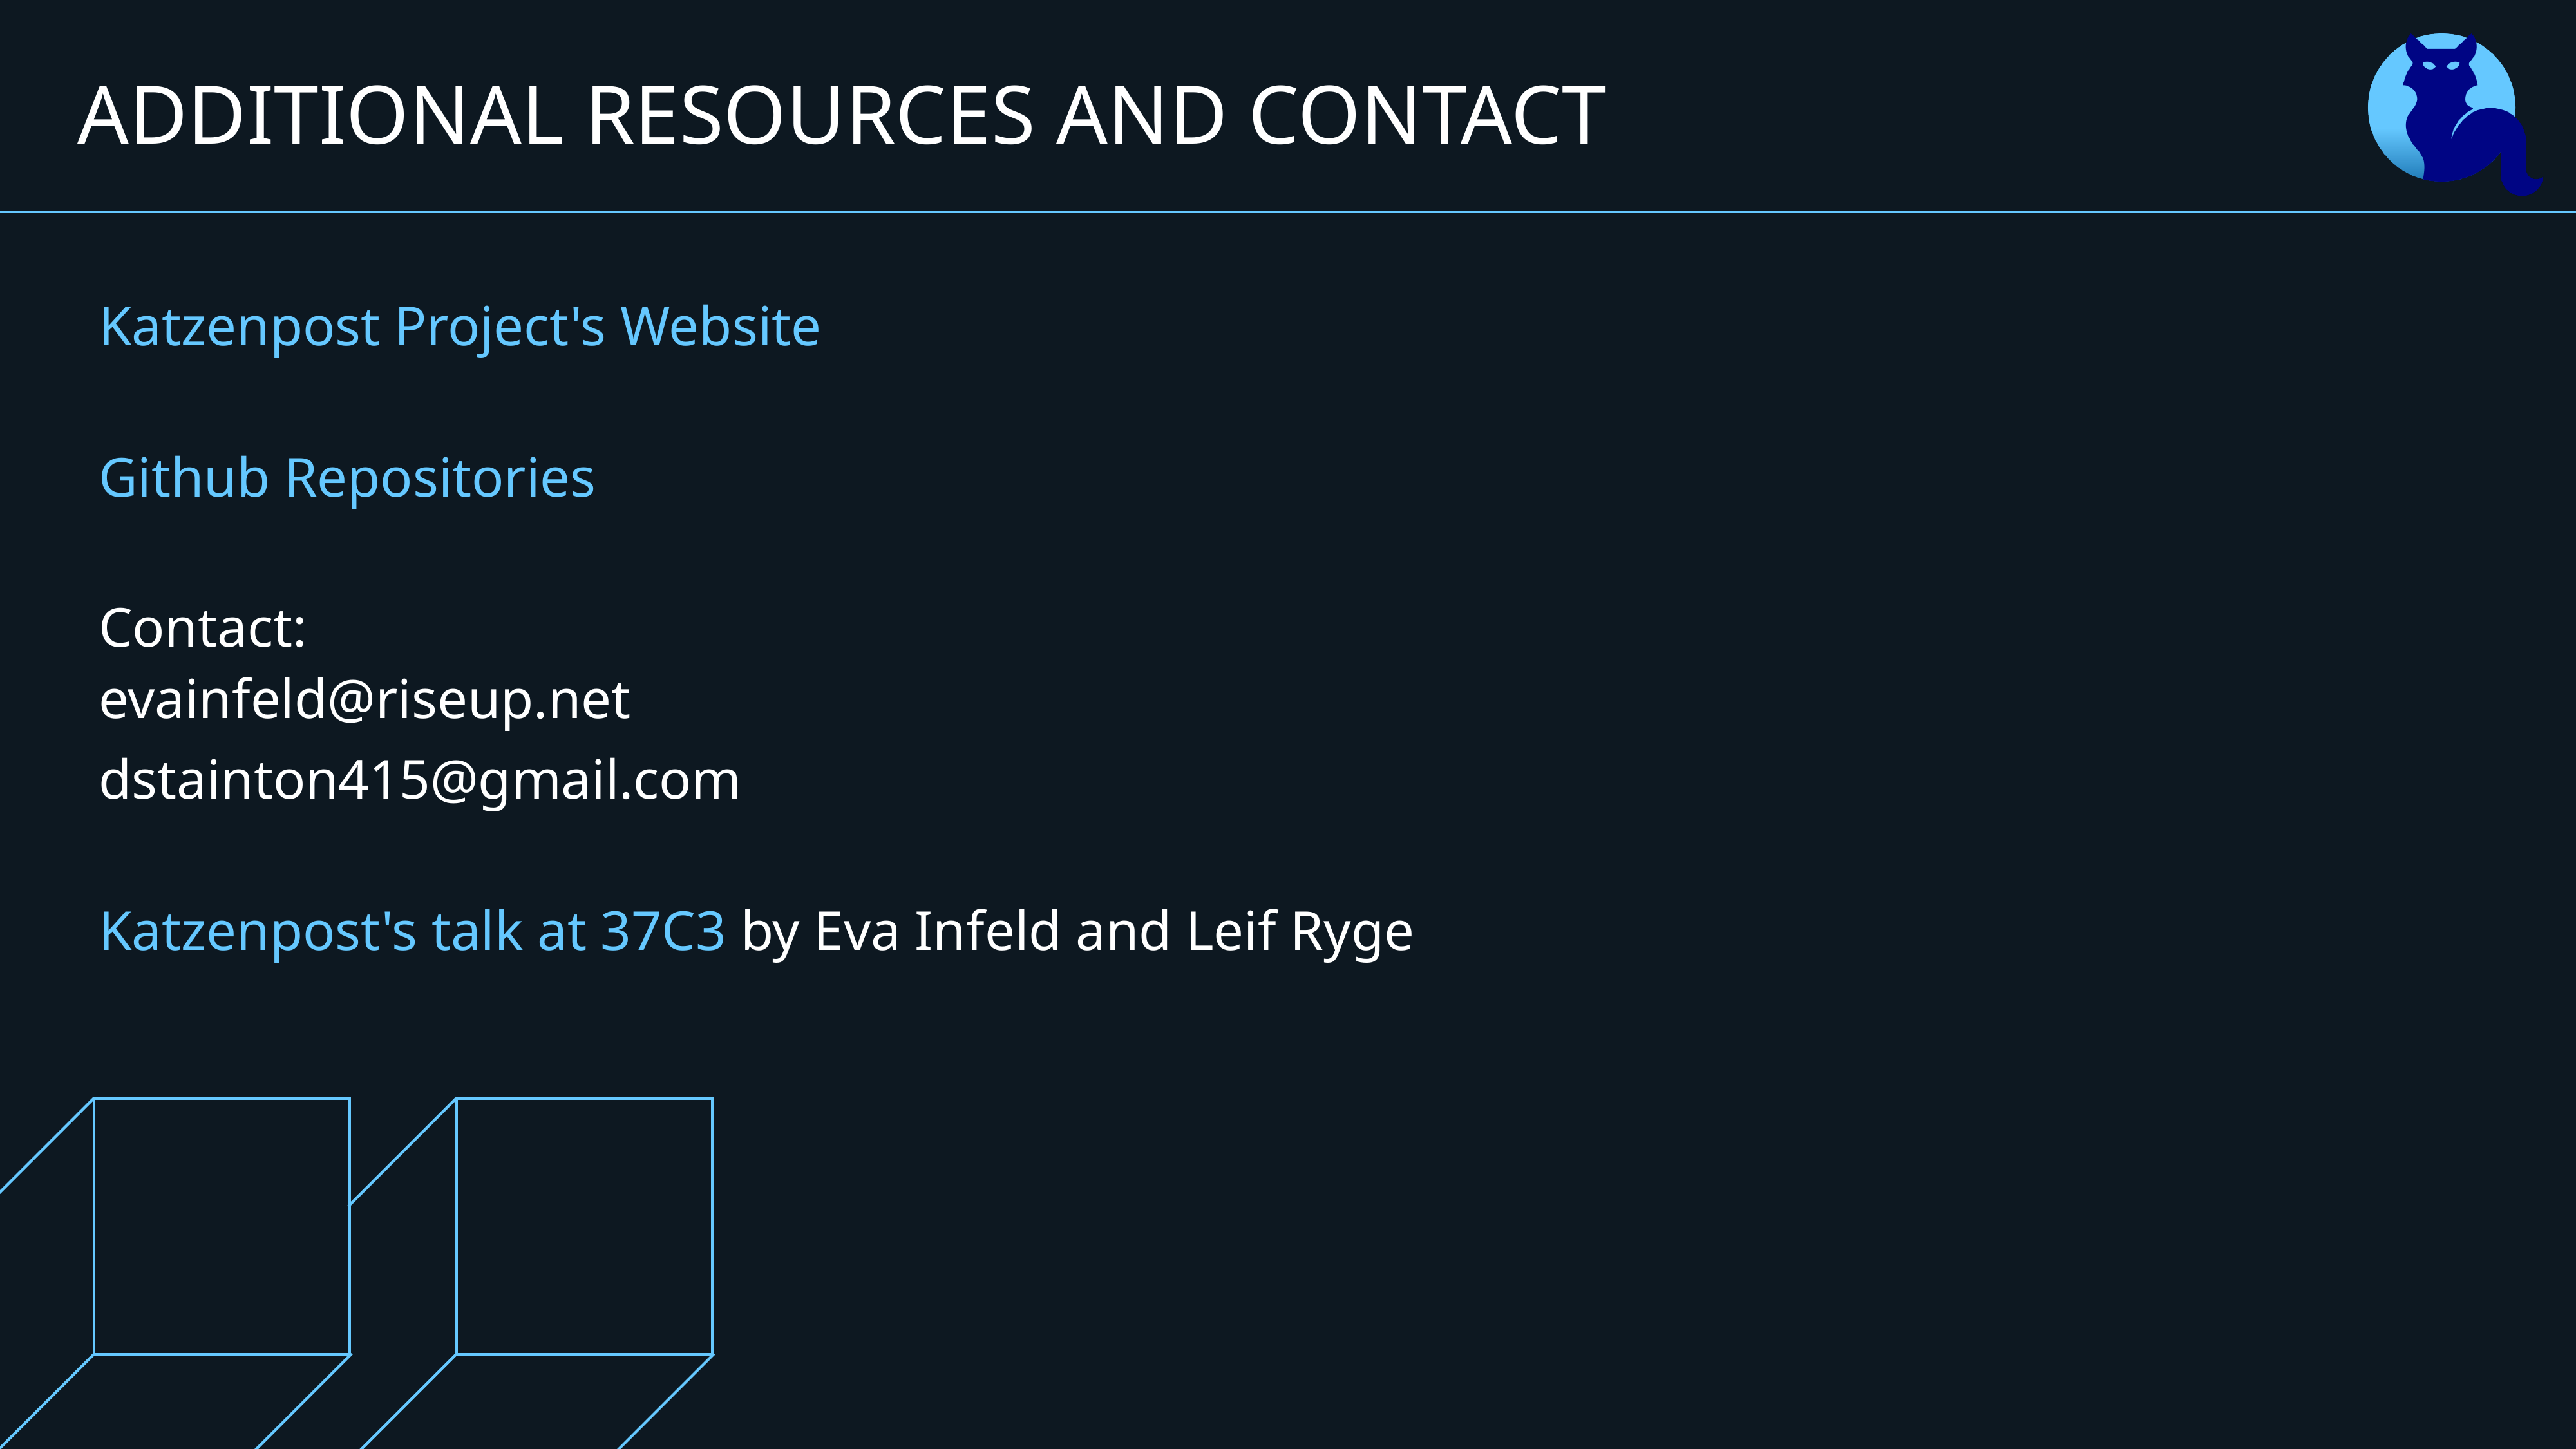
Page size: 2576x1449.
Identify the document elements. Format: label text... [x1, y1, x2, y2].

picture [2367, 24, 2544, 202]
list ADDITIONAL RESOURCES AND CONTACT [72, 48, 2198, 296]
list Katzenpost Project's Website Github Repositories Contact: evainfeld@riseup.net dstainton415@gmail.com Katzenpost's talk at 37C3 by Eva Infeld and Leif Ryge [93, 296, 1860, 677]
